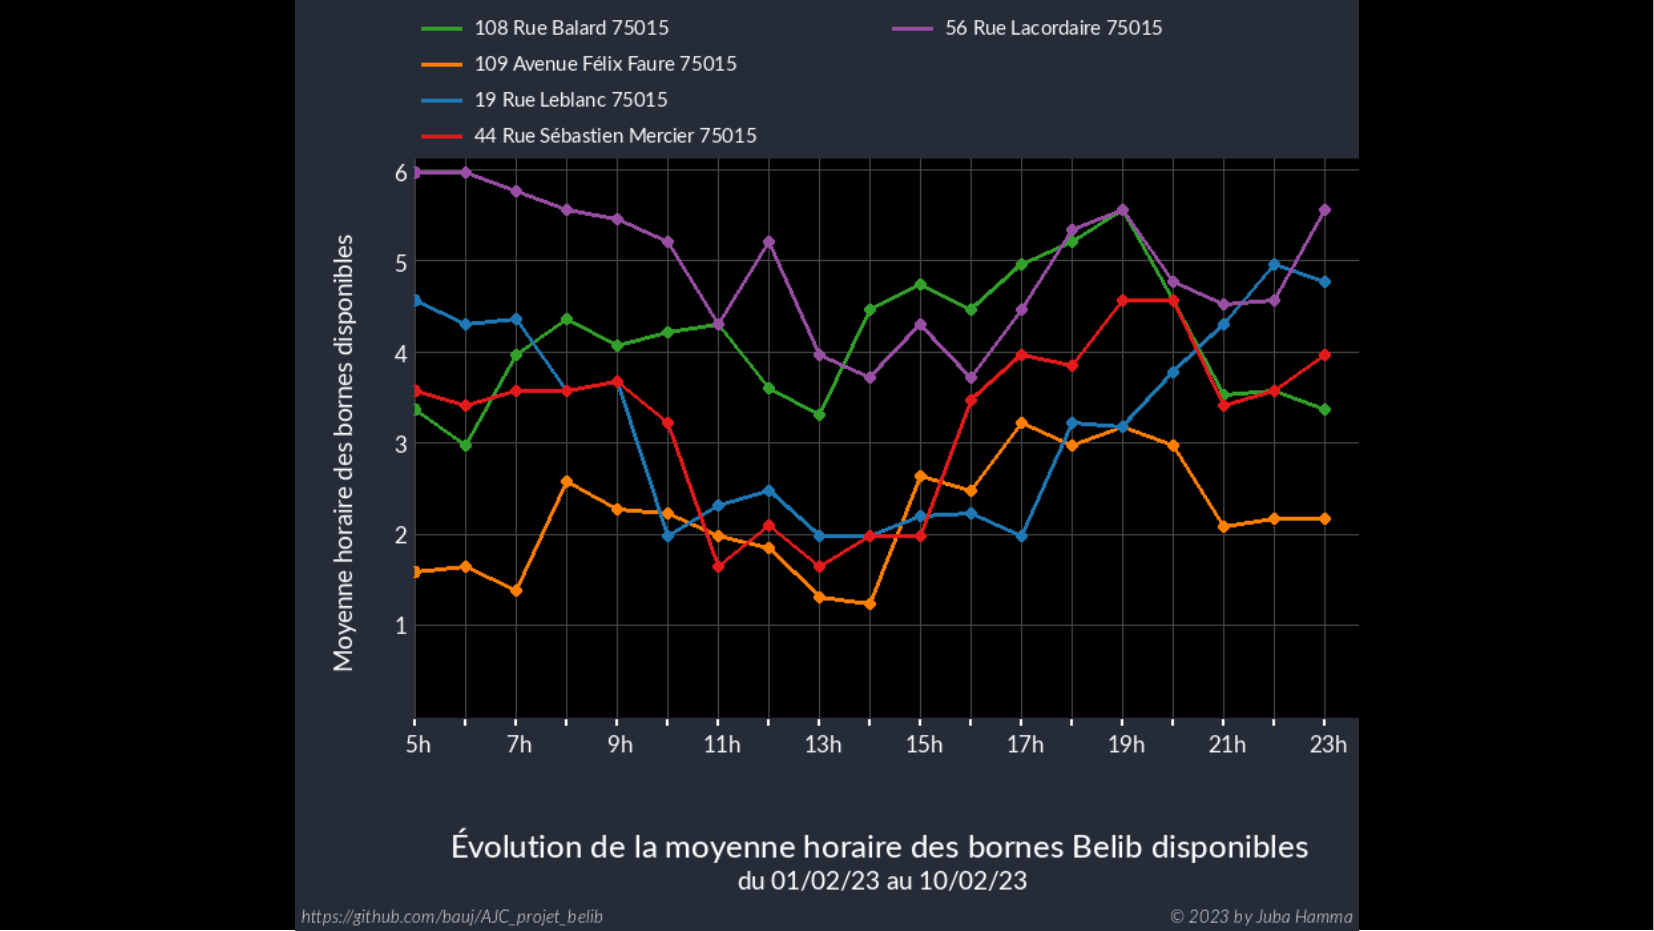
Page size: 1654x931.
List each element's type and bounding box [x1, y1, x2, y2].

picture [295, 0, 1359, 931]
